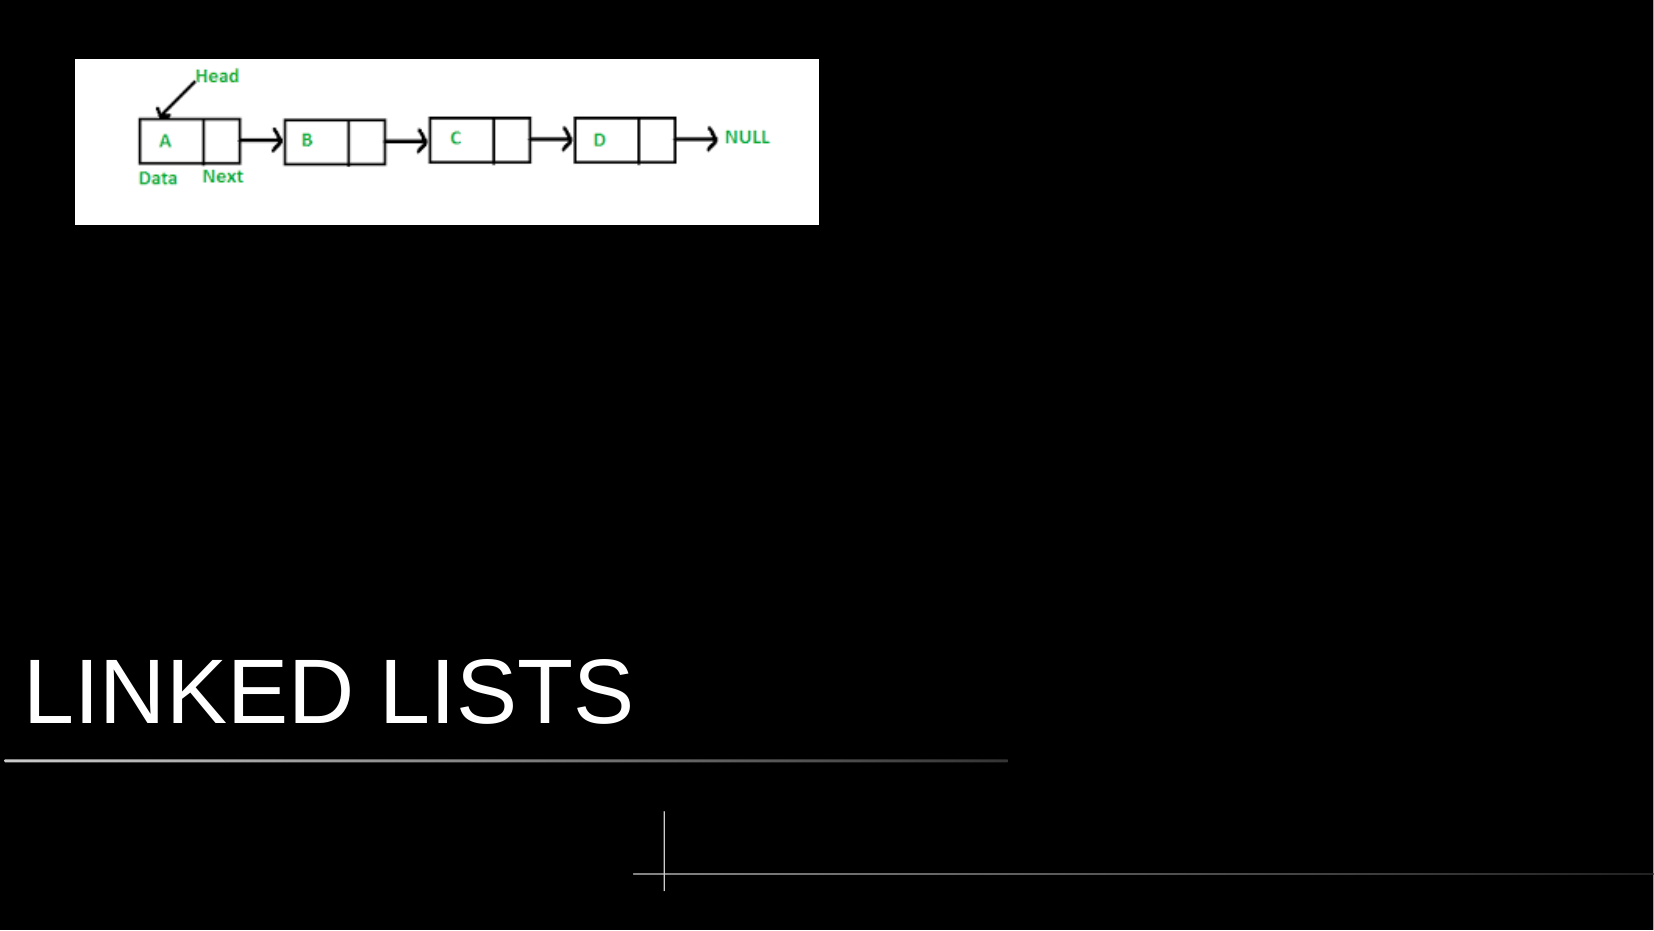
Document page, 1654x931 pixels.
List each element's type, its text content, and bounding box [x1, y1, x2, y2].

picture [75, 59, 819, 226]
title LINKED LISTS [23, 637, 1501, 746]
